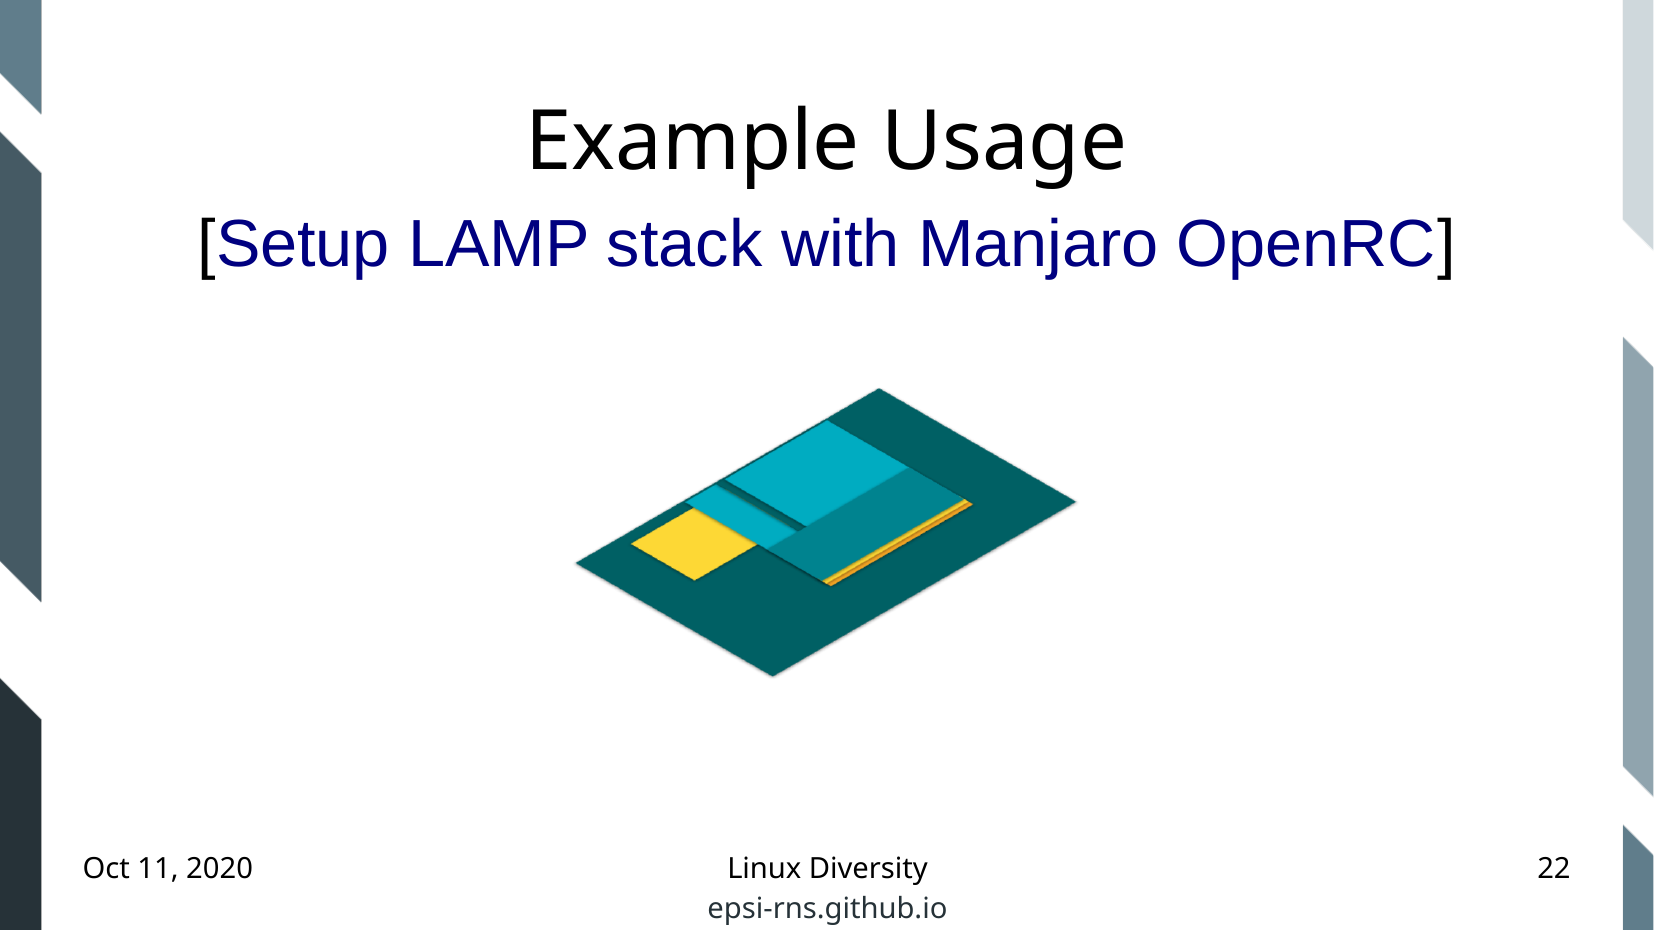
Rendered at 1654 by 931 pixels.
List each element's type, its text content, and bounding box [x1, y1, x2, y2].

picture [0, 0, 1654, 930]
subtitle [Setup LAMP stack with Manjaro OpenRC] [82, 37, 1571, 451]
